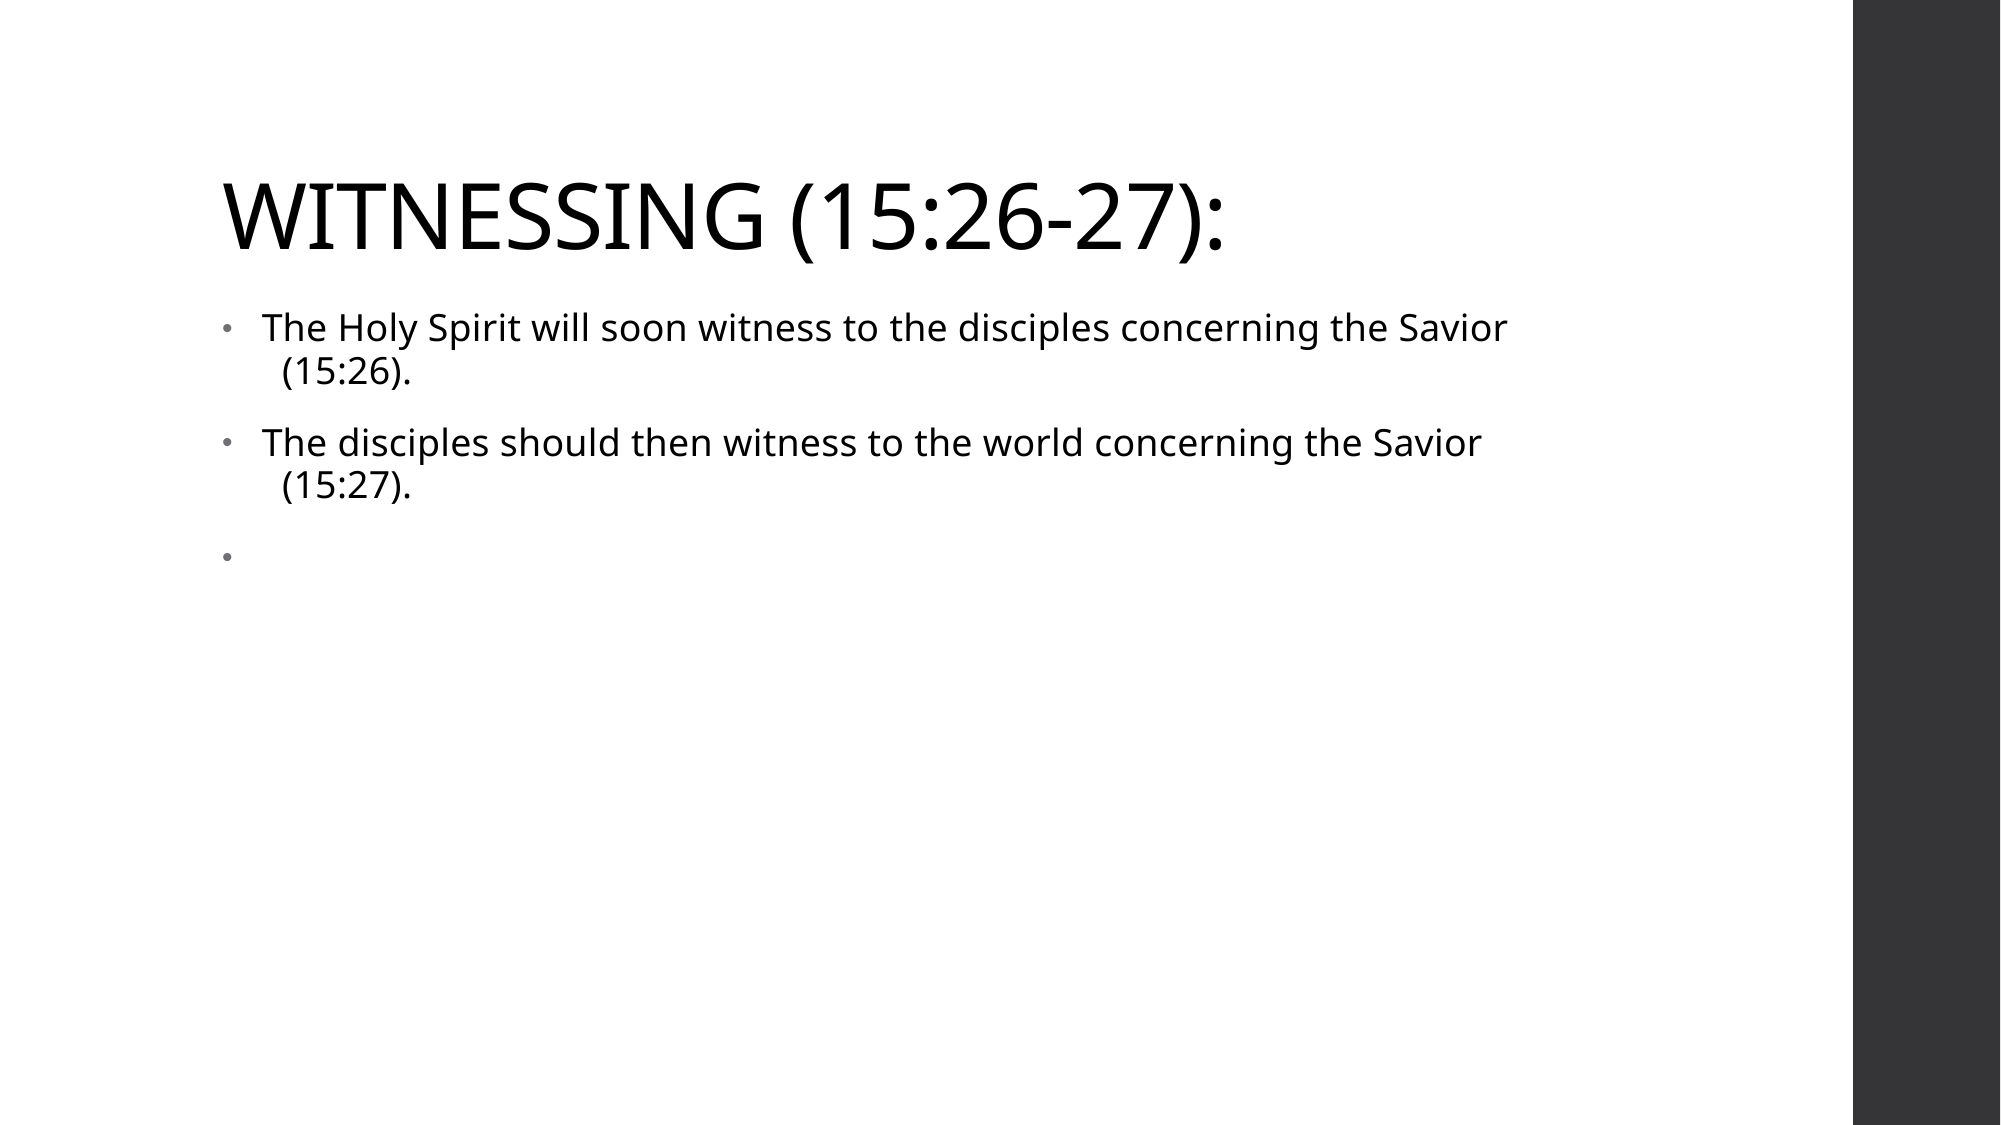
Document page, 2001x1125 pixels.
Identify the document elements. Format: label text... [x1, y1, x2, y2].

title WITNESSING (15:26-27): [206, 60, 1797, 278]
list The Holy Spirit will soon witness to the disciples concerning the Savior (15:26). The disciples should then witness to the world concerning the Savior (15:27). [206, 299, 1617, 1014]
